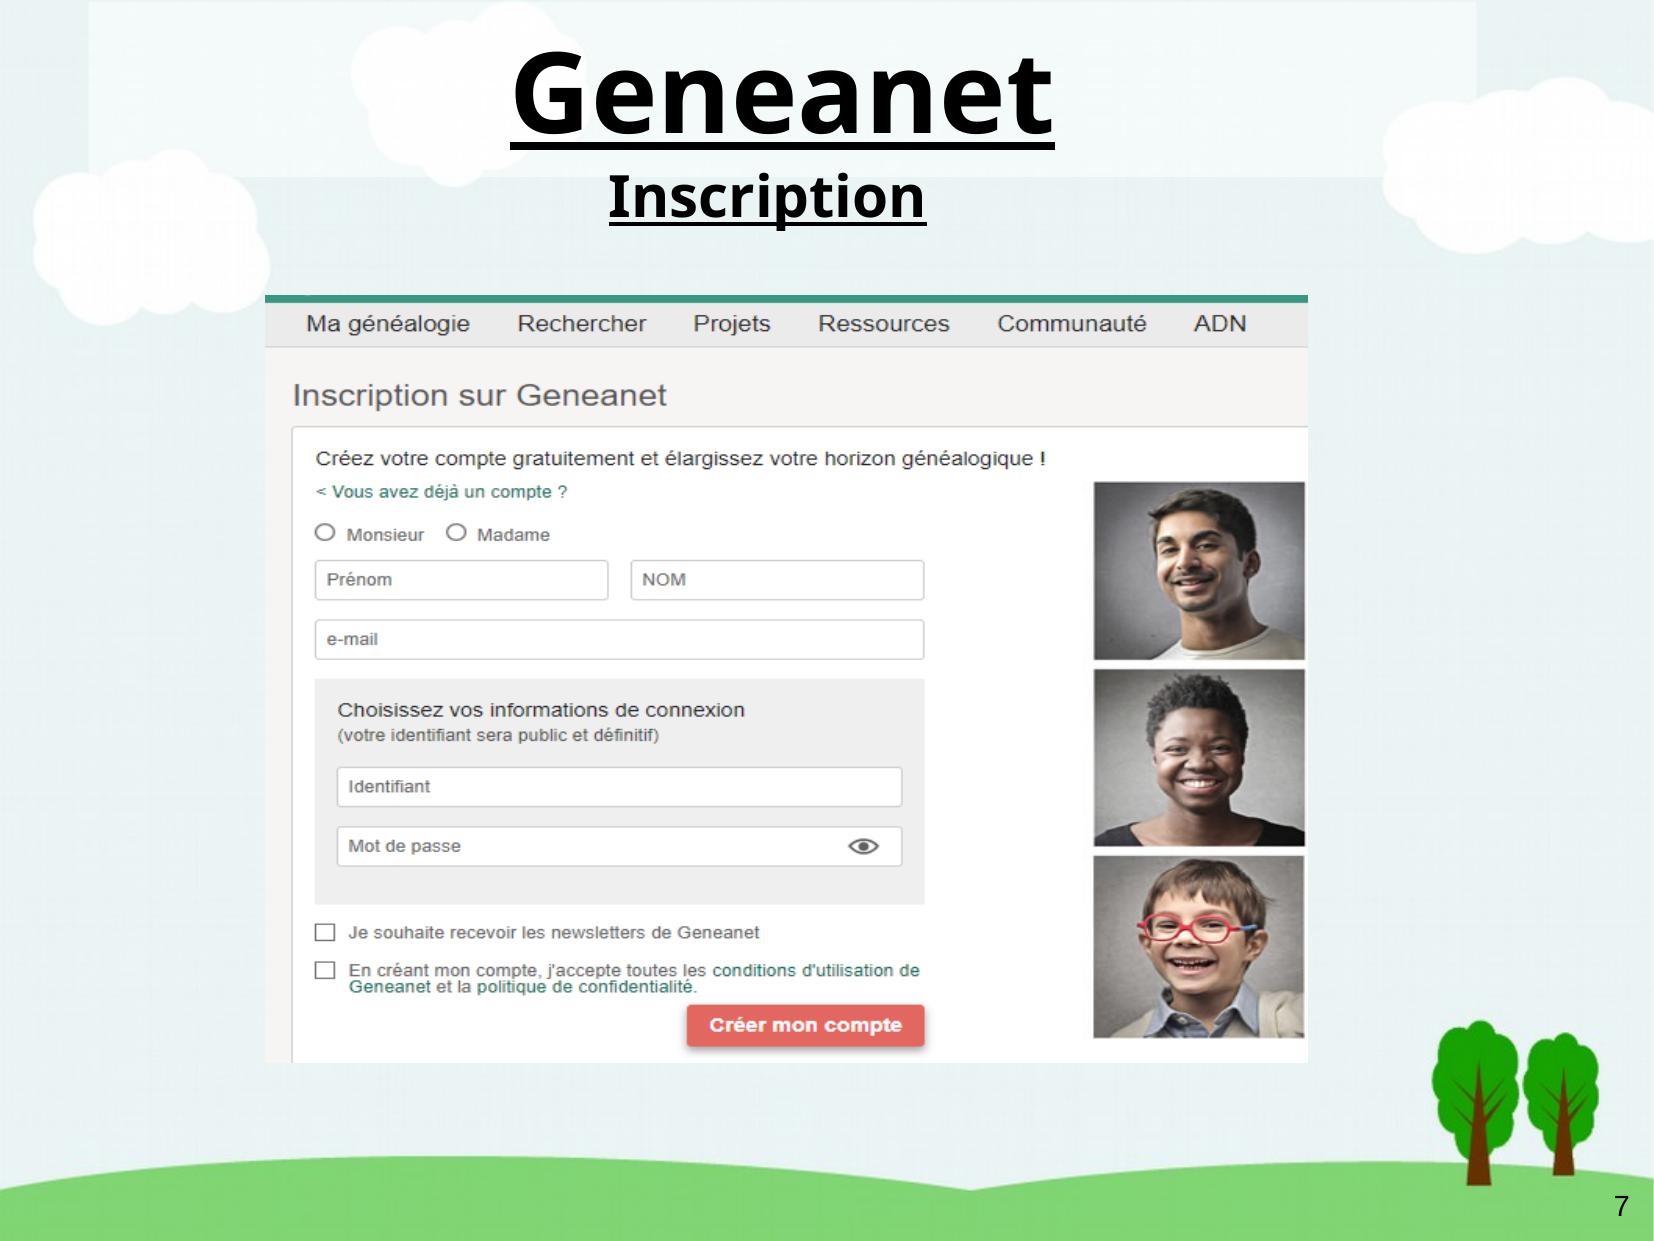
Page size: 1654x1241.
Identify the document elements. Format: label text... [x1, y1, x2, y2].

picture [0, 0, 1654, 1241]
text_box Inscription [0, 147, 1536, 296]
title Geneanet [88, 2, 1477, 147]
